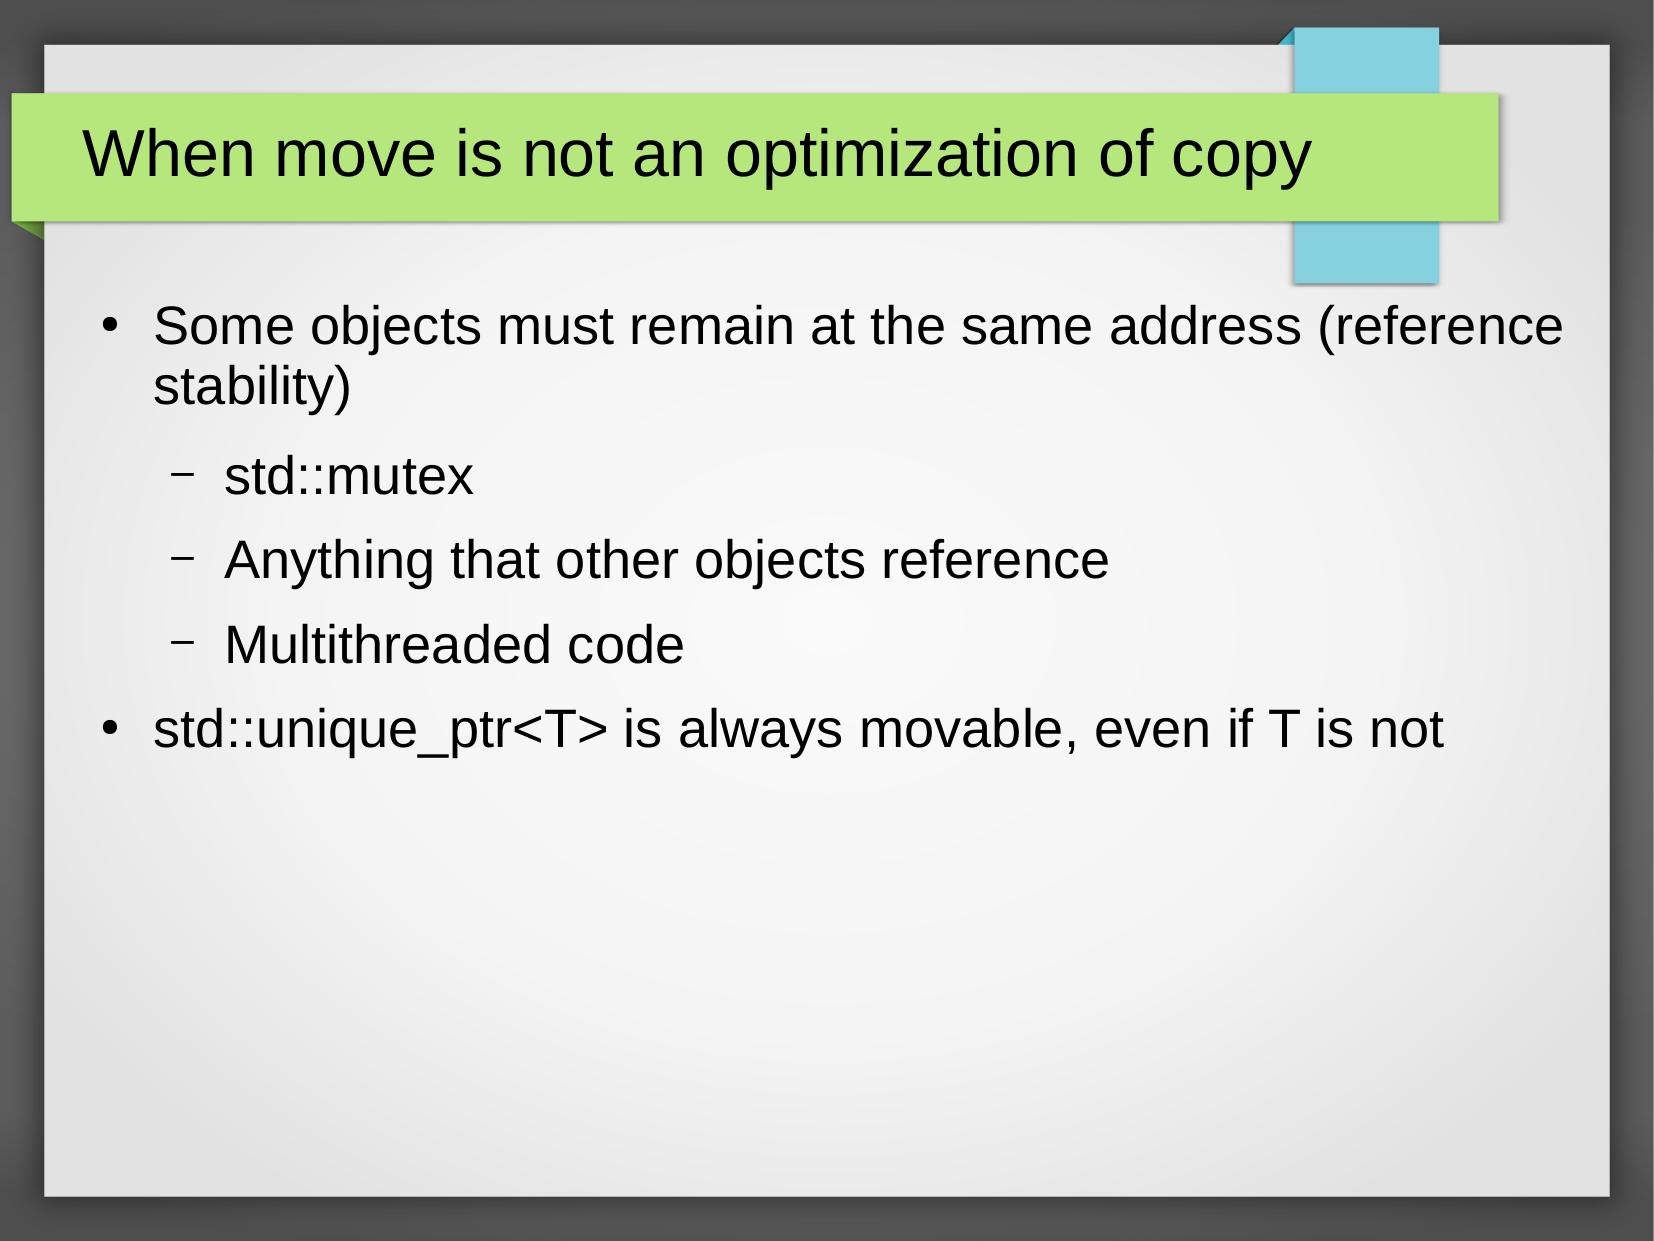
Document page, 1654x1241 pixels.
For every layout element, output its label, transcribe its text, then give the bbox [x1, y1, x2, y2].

picture [0, 0, 1654, 1241]
list Some objects must remain at the same address (reference stability) std::mutex Anything that other objects reference Multithreaded code std::unique_ptr<T> is always movable, even if T is not [82, 295, 1571, 1015]
title When move is not an optimization of copy [82, 49, 1571, 257]
